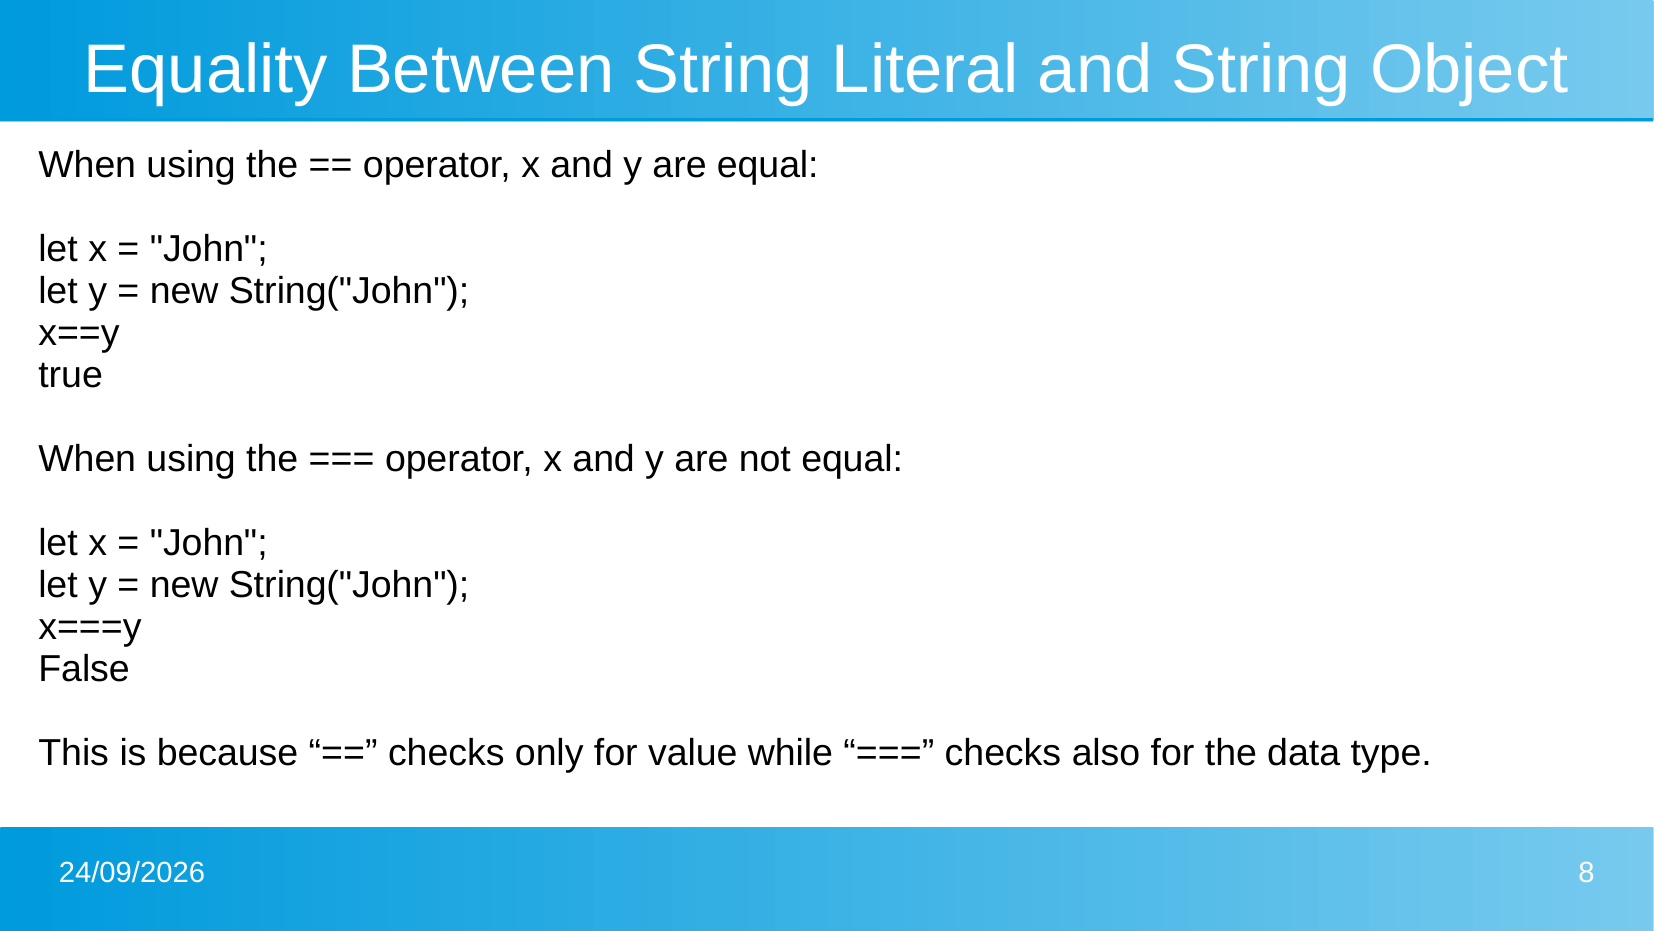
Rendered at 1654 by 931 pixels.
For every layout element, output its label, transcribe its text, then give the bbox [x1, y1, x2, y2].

text_box When using the == operator, x and y are equal: let x = "John"; let y = new String("John"); x==y true When using the === operator, x and y are not equal: let x = "John"; let y = new String("John"); x===y False This is because “==” checks only for value while “===” checks also for the data type. [23, 135, 1560, 781]
title Equality Between String Literal and String Object [59, 29, 1595, 108]
